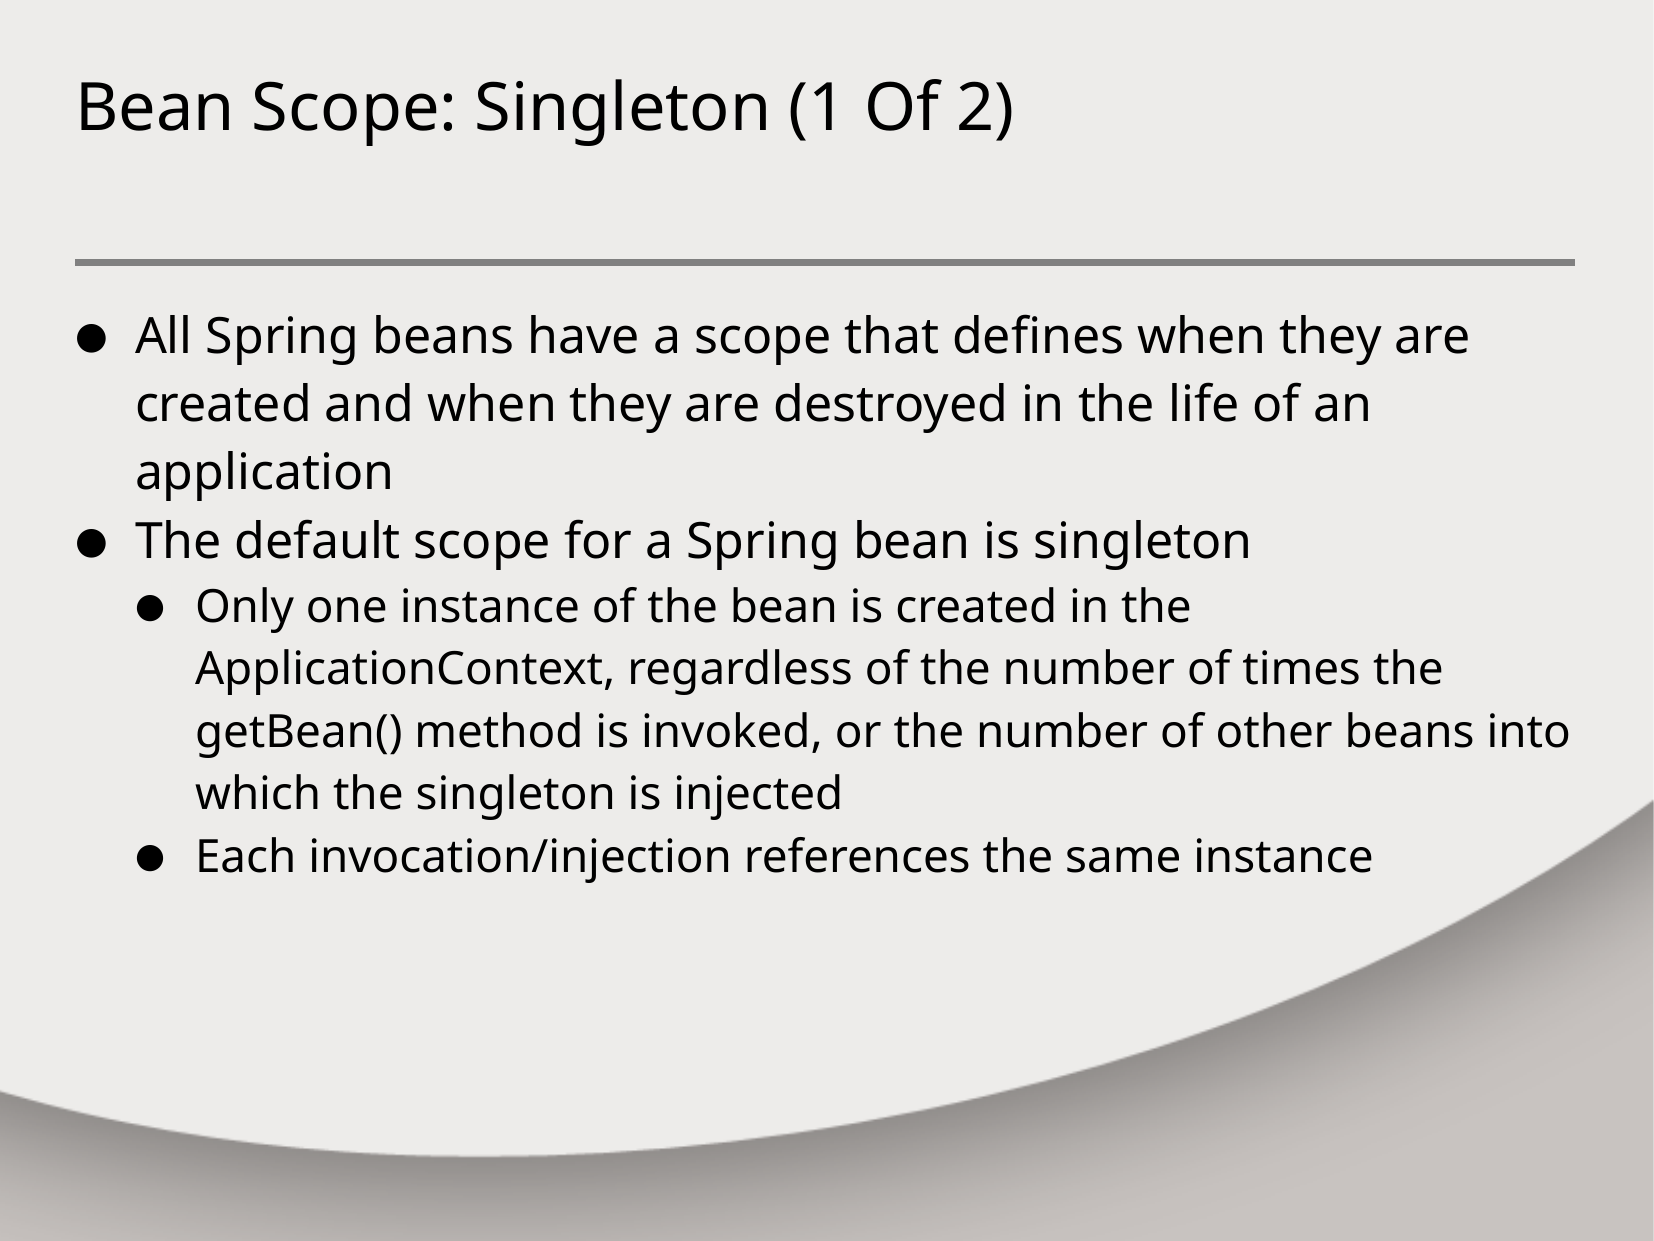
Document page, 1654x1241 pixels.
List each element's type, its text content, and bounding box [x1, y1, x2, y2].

list All Spring beans have a scope that defines when they are created and when they are destroyed in the life of an application The default scope for a Spring bean is singleton Only one instance of the bean is created in the ApplicationContext, regardless of the number of times the getBean() method is invoked, or the number of other beans into which the singleton is injected Each invocation/injection references the same instance [75, 300, 1576, 1163]
title Bean Scope: Singleton (1 Of 2) [75, 75, 1576, 226]
picture [0, 0, 1654, 1241]
